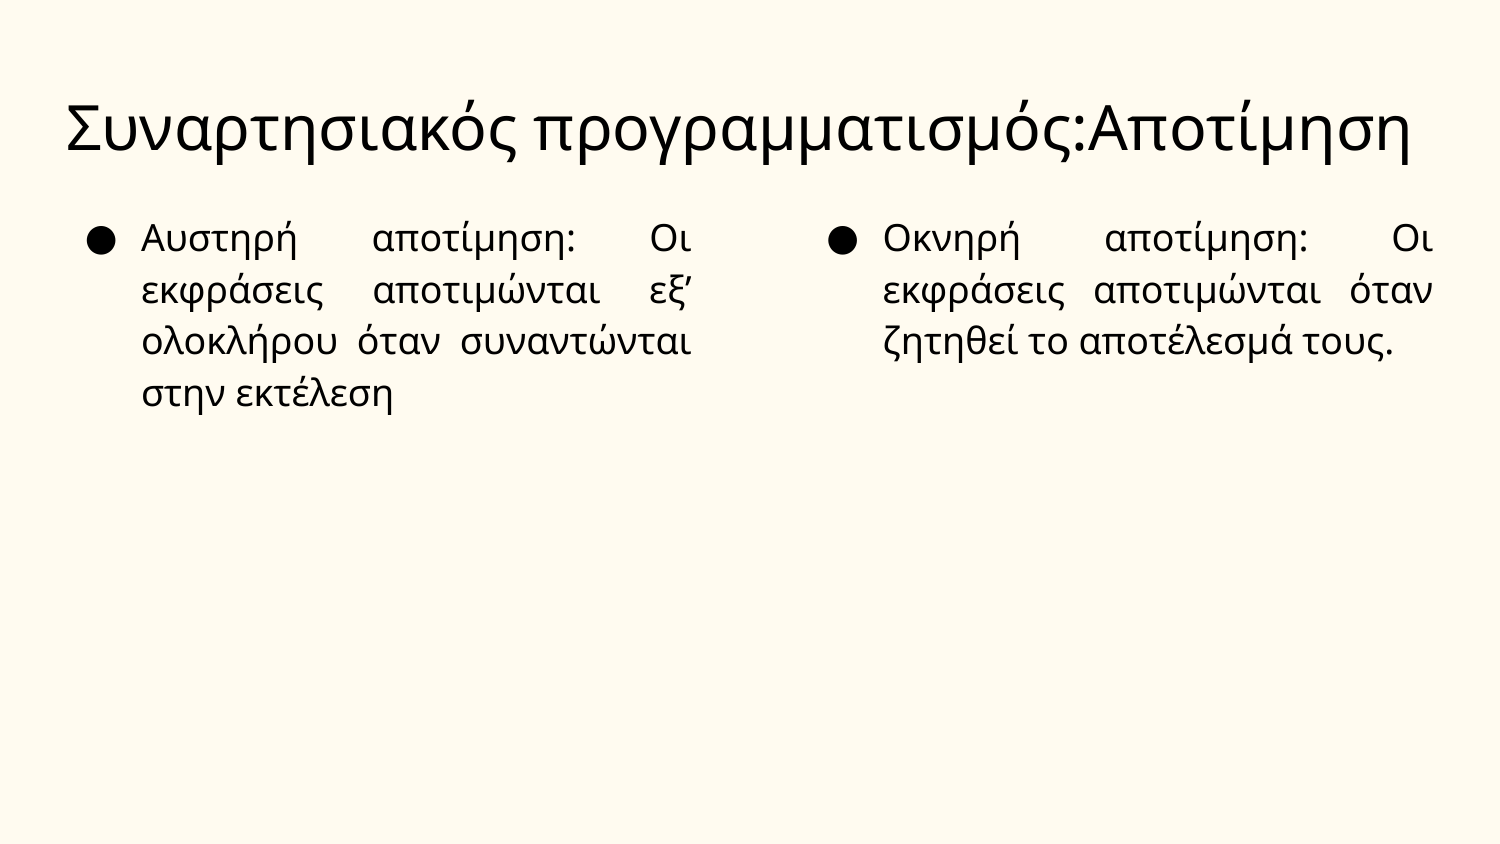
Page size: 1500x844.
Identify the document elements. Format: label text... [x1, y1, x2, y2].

list Αυστηρή αποτίμηση: Οι εκφράσεις αποτιμώνται εξ’ ολοκλήρου όταν συναντώνται στην εκτέλεση [51, 192, 708, 750]
list Οκνηρή αποτίμηση: Οι εκφράσεις αποτιμώνται όταν ζητηθεί το αποτέλεσμά τους. [792, 192, 1449, 750]
title Συναρτησιακός προγραμματισμός:Αποτίμηση [51, 72, 1449, 174]
